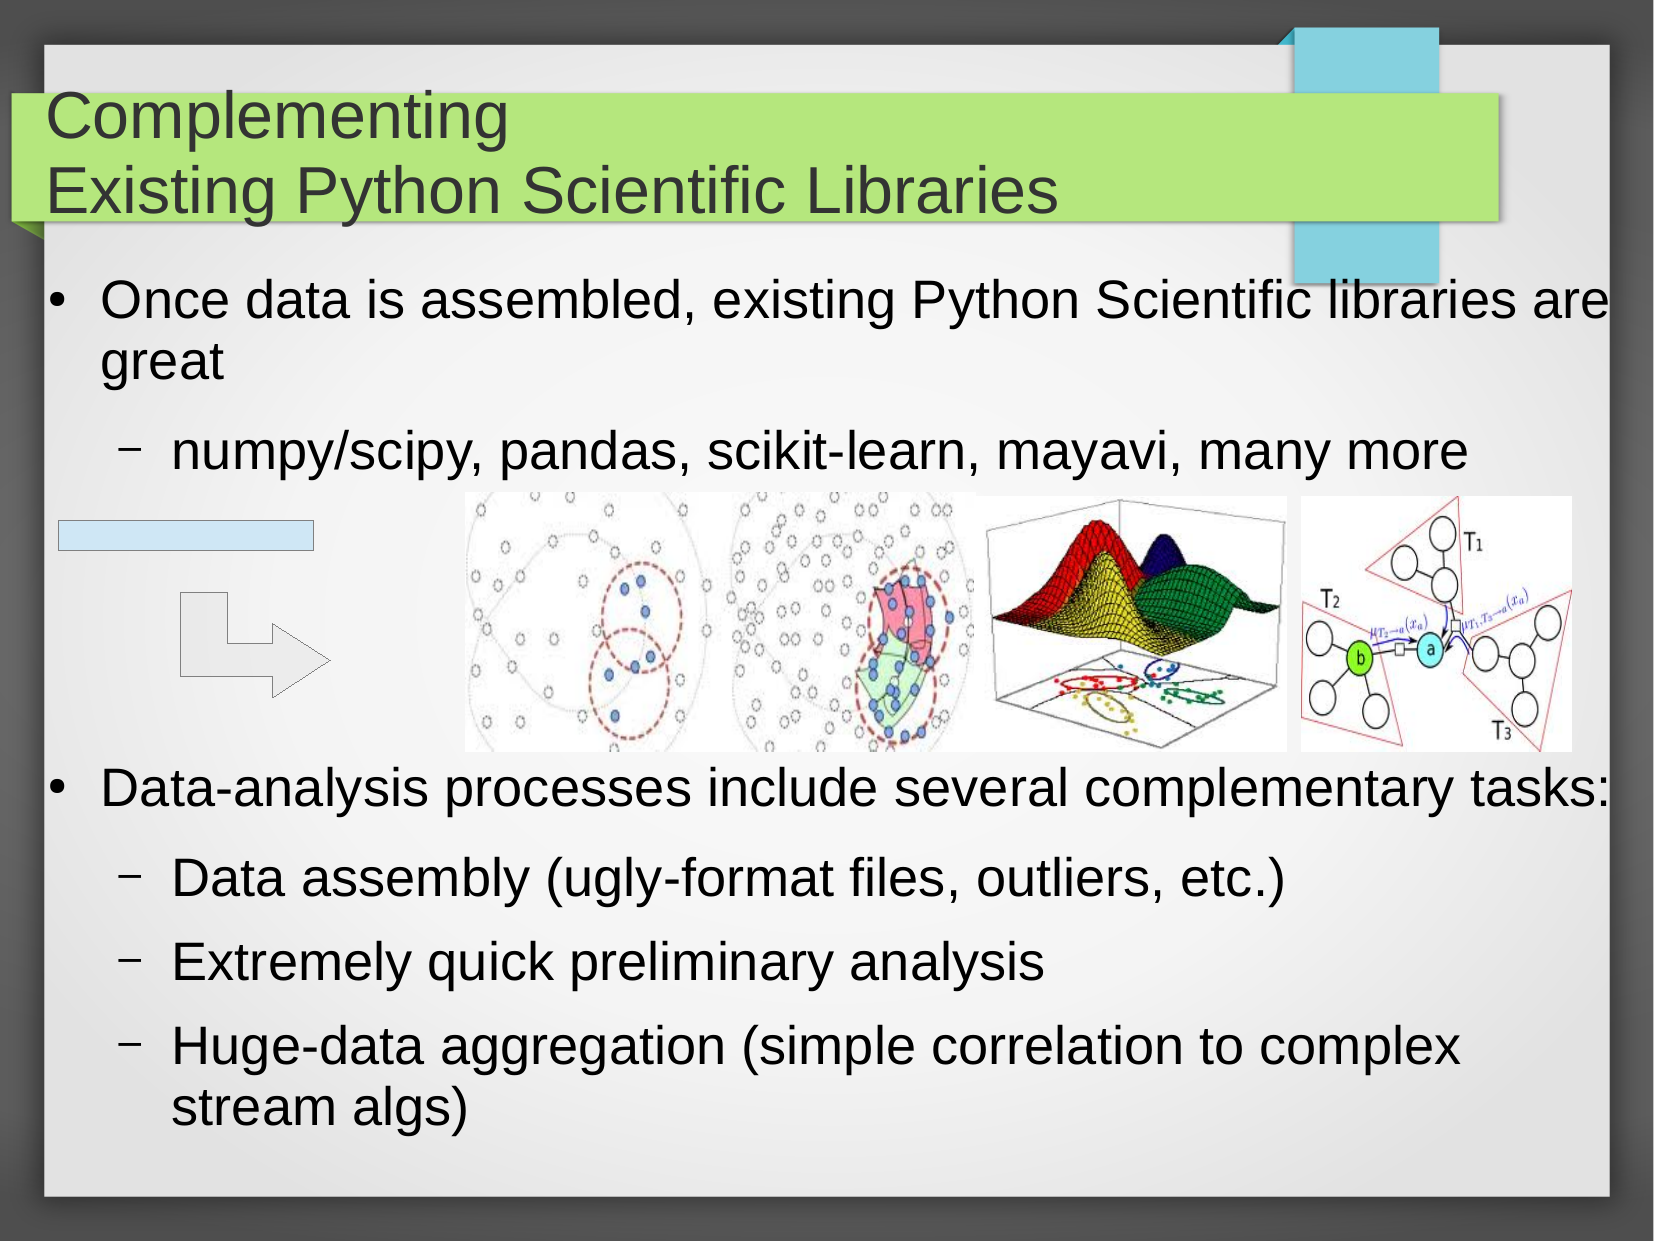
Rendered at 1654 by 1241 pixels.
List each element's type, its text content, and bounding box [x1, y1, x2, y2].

text_box [180, 592, 331, 698]
text_box [58, 520, 314, 551]
picture [0, 0, 1654, 1241]
list Once data is assembled, existing Python Scientific libraries are great numpy/scipy, pandas, scikit-learn, mayavi, many more Data-analysis processes include several complementary tasks: Data assembly (ugly-format files, outliers, etc.) Extremely quick preliminary analysis Huge-data aggregation (simple correlation to complex stream algs) [30, 270, 1654, 1201]
title Complementing Existing Python Scientific Libraries [45, 49, 1621, 257]
picture [465, 492, 1287, 752]
picture [1301, 496, 1572, 752]
